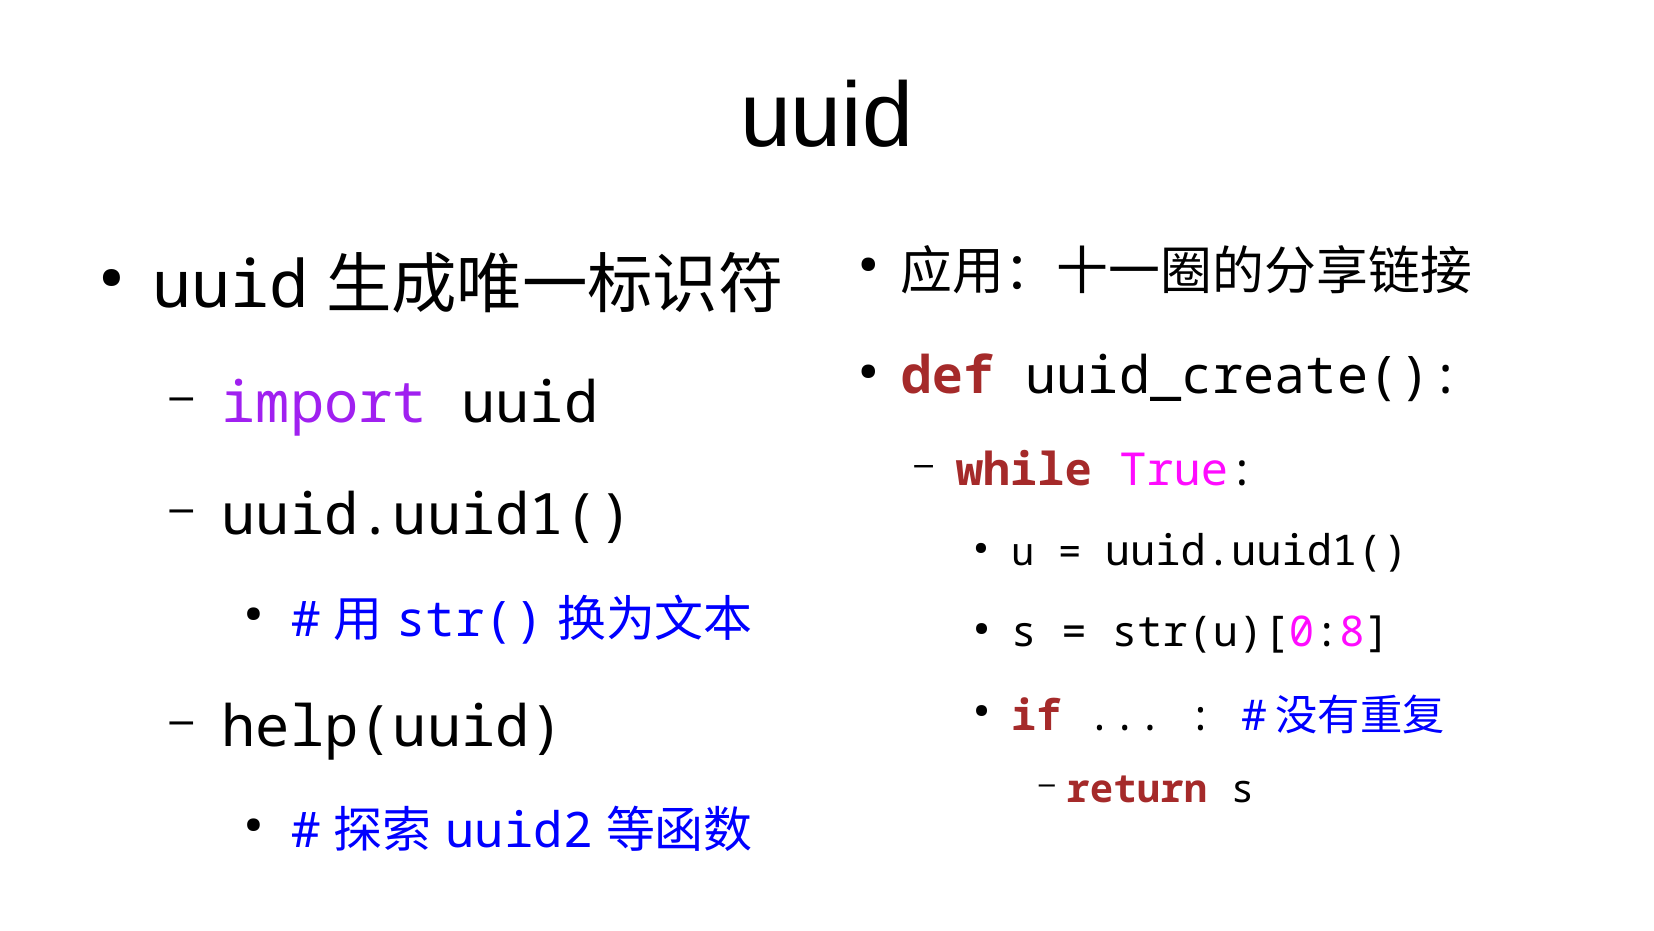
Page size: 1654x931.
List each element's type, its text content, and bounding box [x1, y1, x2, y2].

list 应用：十一圈的分享链接 def uuid_create(): while True: u = uuid.uuid1() s = str(u)[0:8] if ... : #没有重复 return s [845, 217, 1572, 827]
title uuid [82, 37, 1571, 193]
list uuid生成唯一标识符 import uuid uuid.uuid1() #用str()换为文本 help(uuid) #探索uuid2等函数 [82, 217, 809, 863]
